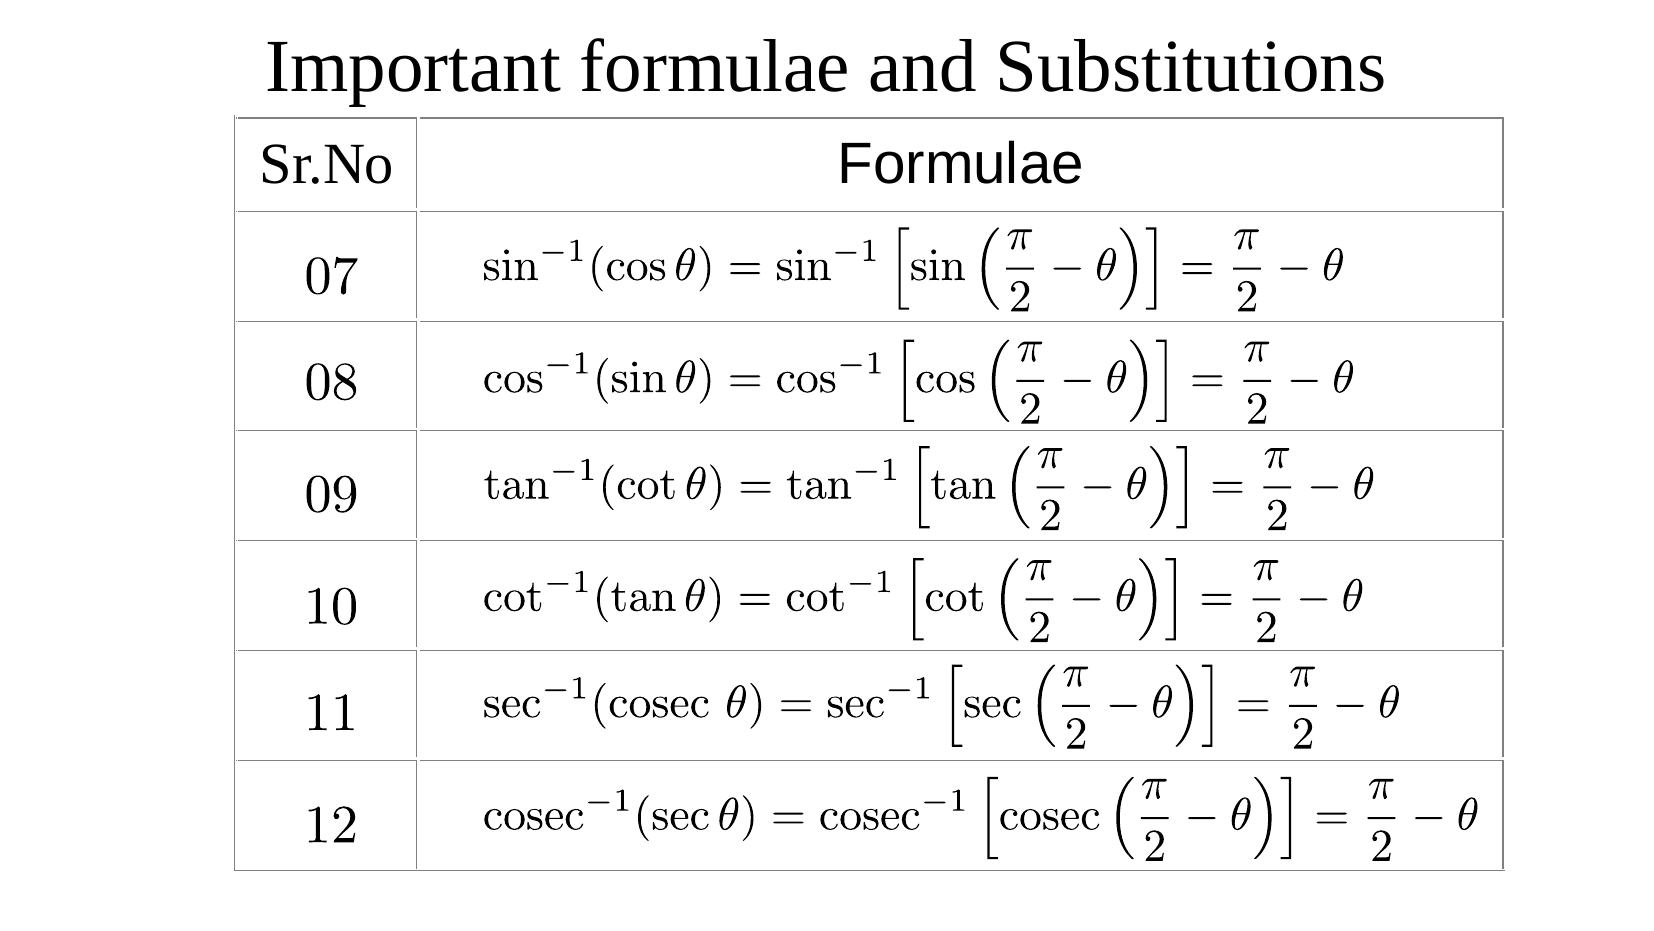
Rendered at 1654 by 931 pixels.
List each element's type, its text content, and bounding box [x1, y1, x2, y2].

table_cell [420, 761, 1502, 867]
text_box [306, 694, 354, 731]
text_box [484, 227, 1343, 312]
table_cell [238, 212, 416, 318]
text_box [484, 664, 1399, 749]
text_box [484, 446, 1374, 531]
text_box [484, 776, 1478, 861]
table_cell [238, 541, 416, 647]
table_header Sr.No [238, 119, 416, 208]
text_box [306, 806, 356, 843]
text_box [484, 558, 1363, 643]
table_cell [420, 541, 1502, 647]
table_cell [420, 322, 1502, 428]
table_cell [238, 761, 416, 867]
table_header Formulae [420, 119, 1502, 208]
table_cell [420, 431, 1502, 538]
table_cell [238, 431, 416, 538]
table_cell [420, 212, 1502, 318]
table_cell [420, 651, 1502, 757]
table_cell [238, 651, 416, 757]
text_box [306, 587, 356, 625]
title [47, 107, 1607, 931]
table_cell [238, 322, 416, 428]
text_box [306, 363, 357, 401]
text_box [306, 475, 357, 513]
text_box [484, 339, 1354, 424]
text_box [306, 256, 358, 295]
title Important formulae and Substitutions [82, 24, 1571, 107]
